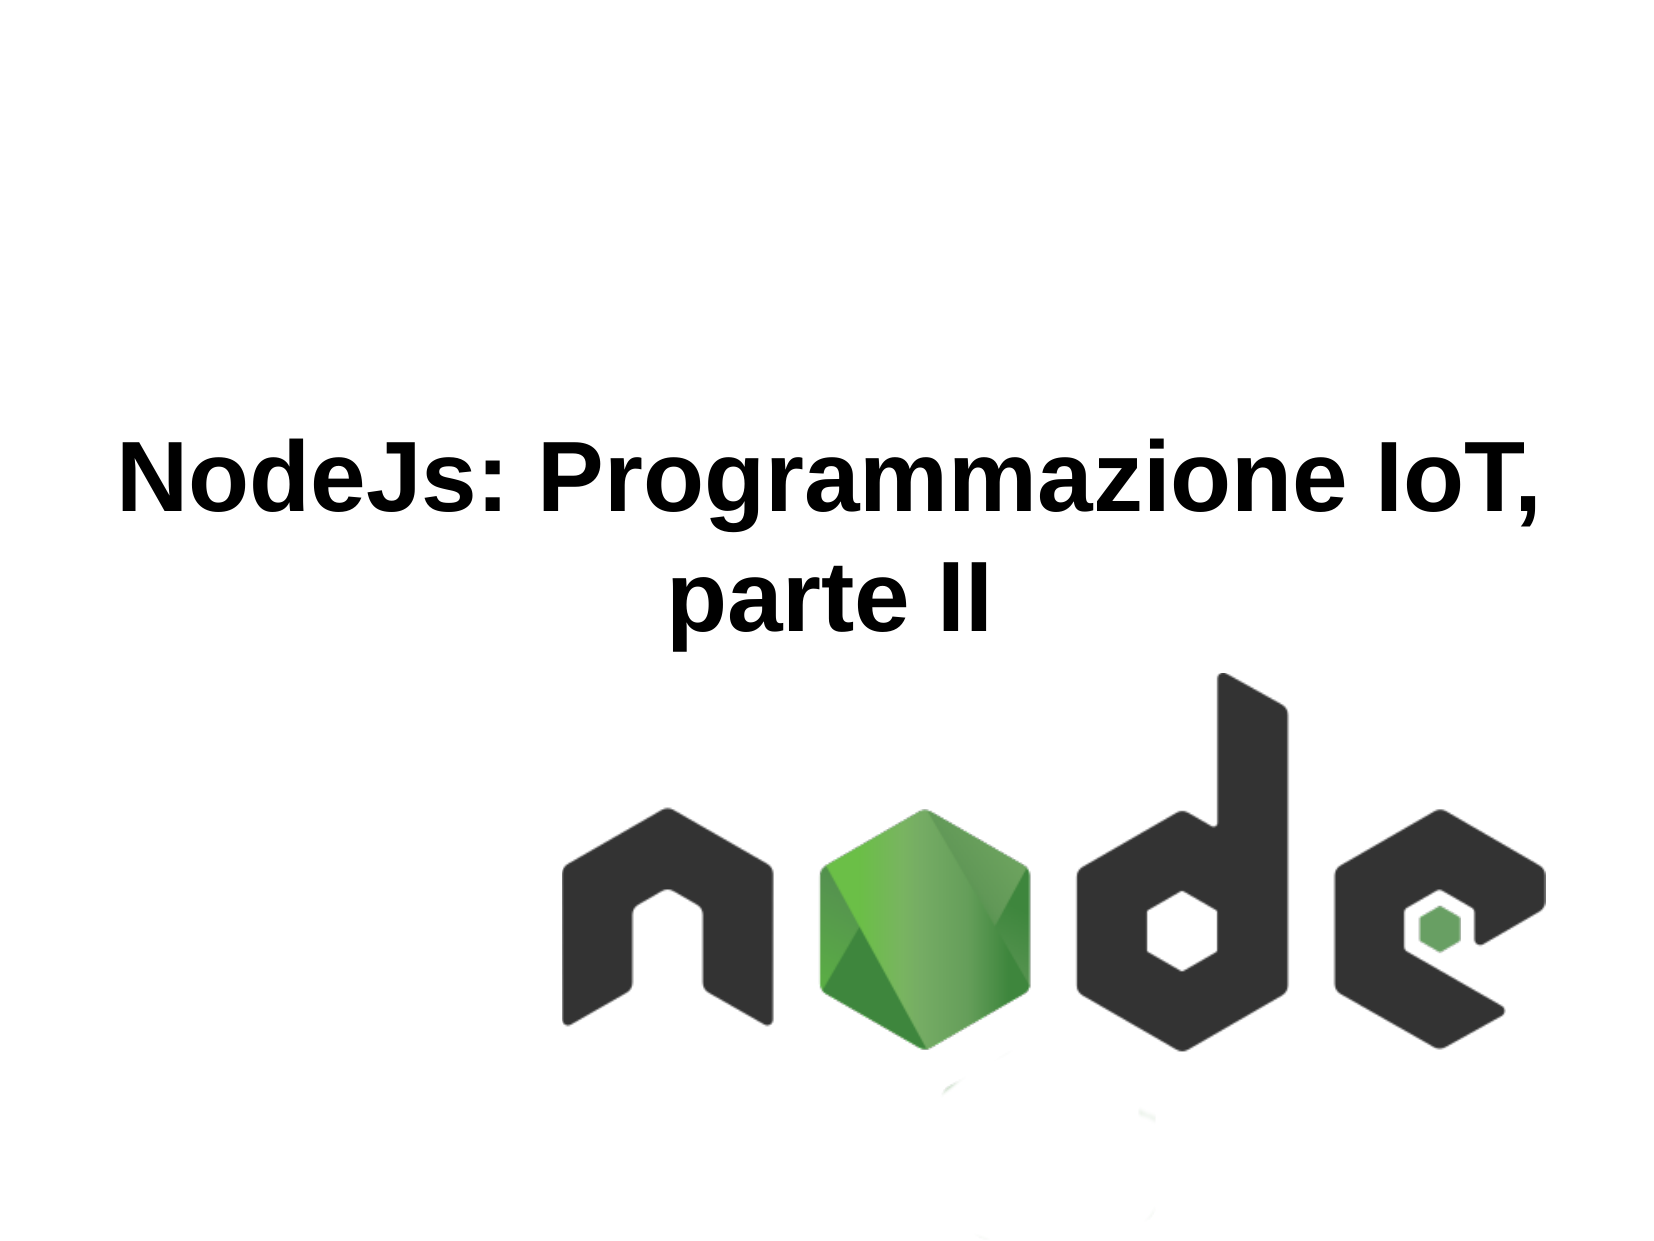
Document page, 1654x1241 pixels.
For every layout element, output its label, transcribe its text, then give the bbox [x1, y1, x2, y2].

text_box NodeJs: Programmazione IoT, parte II [45, 276, 1615, 856]
picture [562, 673, 1546, 1241]
